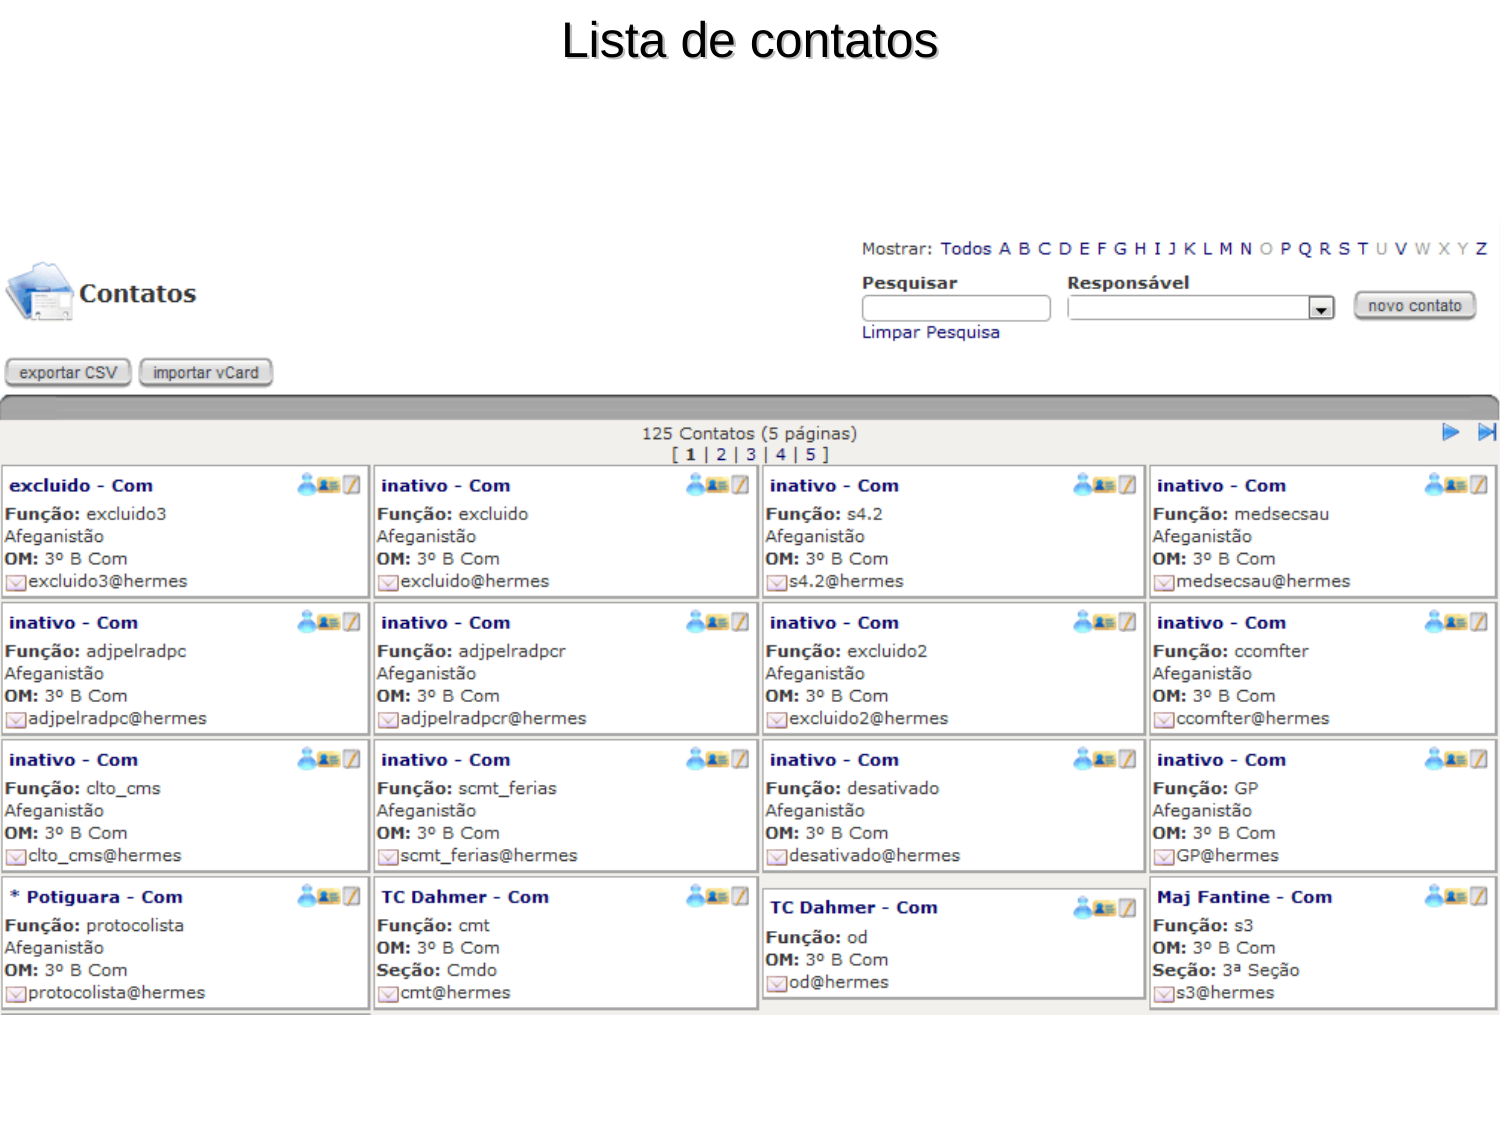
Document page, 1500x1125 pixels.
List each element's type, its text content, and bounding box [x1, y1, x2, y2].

text_box Lista de contatos [0, 0, 1500, 76]
picture [0, 222, 1500, 1015]
